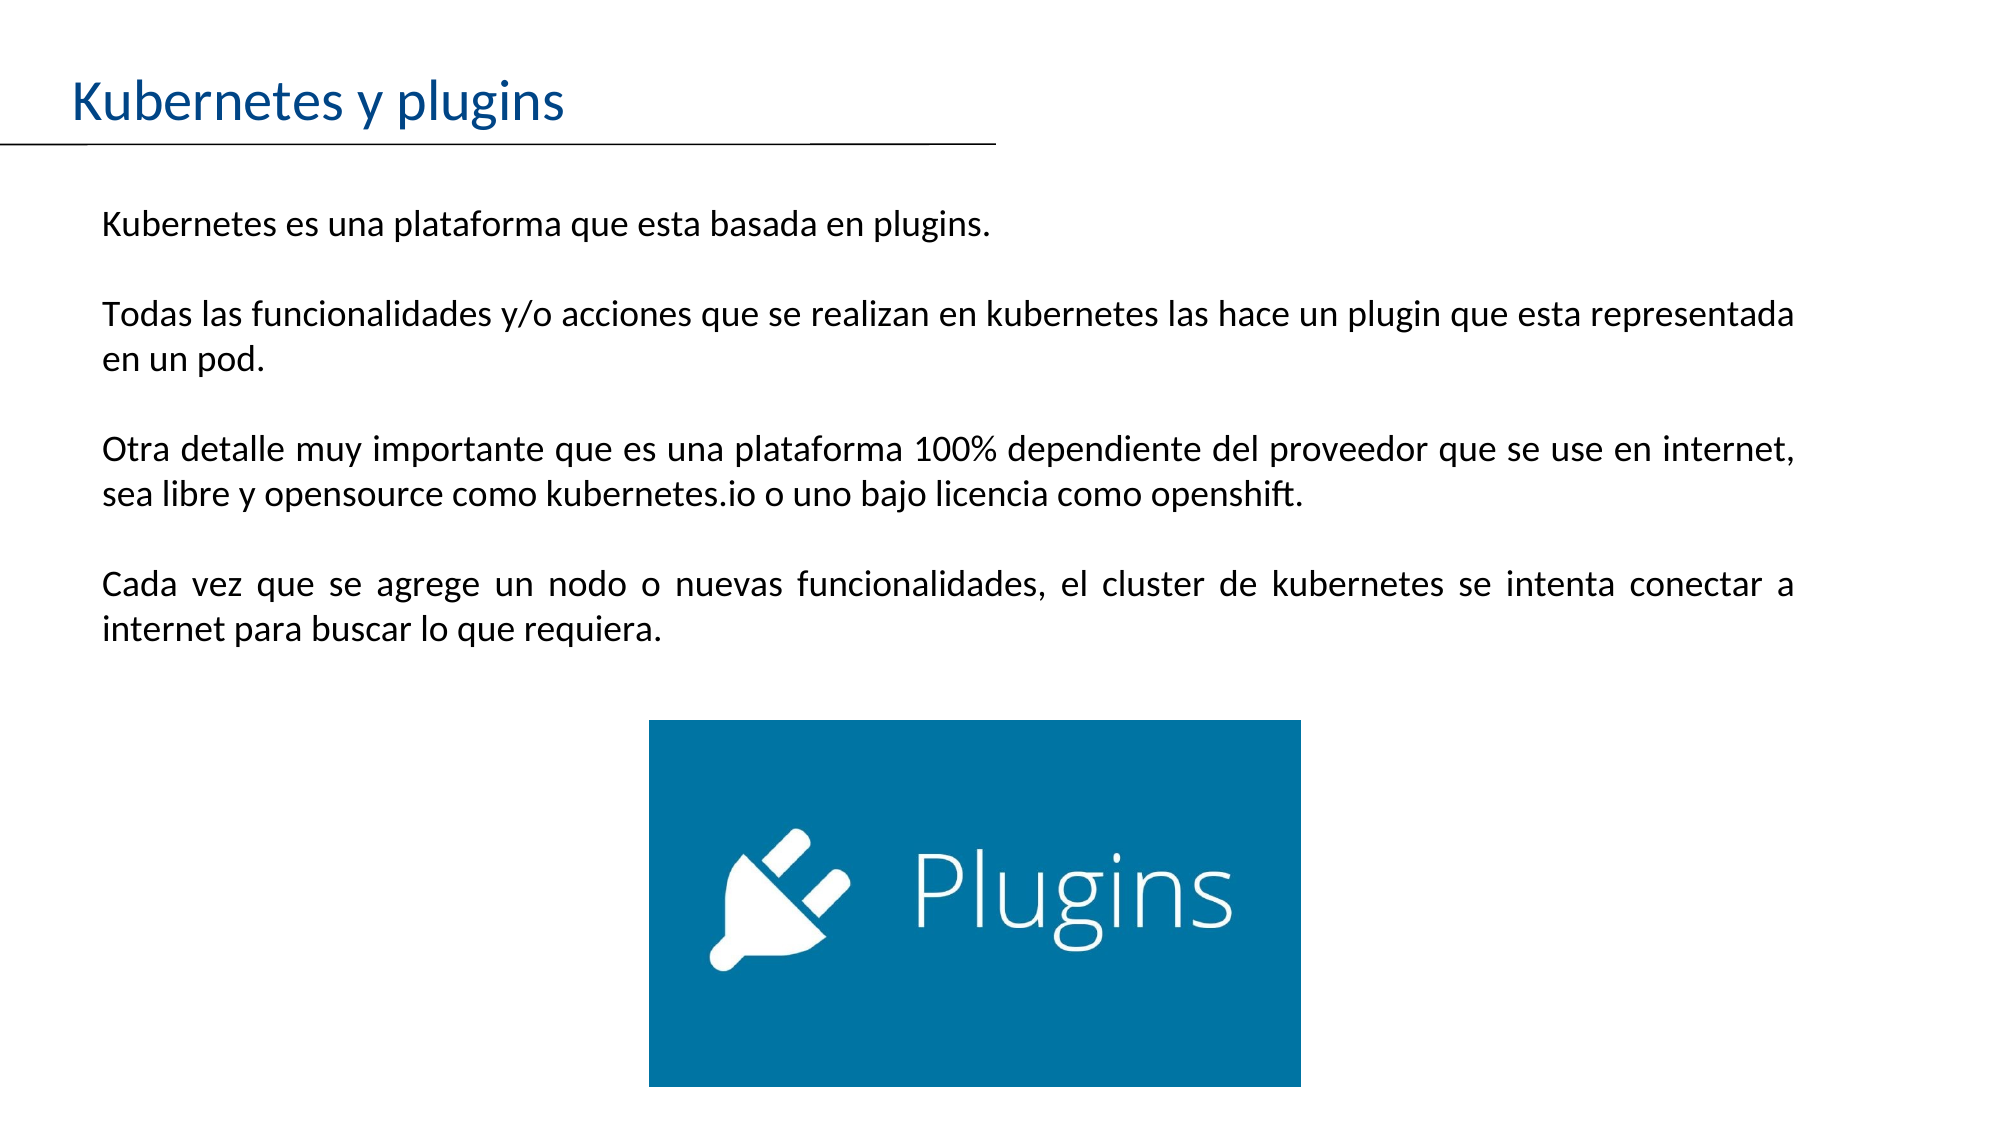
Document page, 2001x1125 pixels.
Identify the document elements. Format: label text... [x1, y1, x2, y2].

picture [919, 854, 963, 927]
picture [803, 869, 851, 918]
picture [1000, 872, 1044, 928]
picture [1193, 871, 1232, 928]
picture [1137, 871, 1181, 927]
picture [1054, 871, 1104, 952]
picture [709, 855, 826, 971]
picture [1114, 872, 1119, 927]
picture [977, 849, 983, 927]
text_box Kubernetes y plugins [57, 54, 1784, 141]
picture [1113, 853, 1120, 862]
picture [762, 829, 810, 878]
text_box Kubernetes es una plataforma que esta basada en plugins. Todas las funcionalidades y/o acciones que se realizan en kubernetes las hace un plugin que esta representada en un pod. Otra detalle muy importante que es una plataforma 100% dependiente del proveedor que se use en internet, sea libre y opensource como kubernetes.io o uno bajo licencia como openshift. Cada vez que se agrege un nodo o nuevas funcionalidades, el cluster de kubernetes se intenta conectar a internet para buscar lo que requiera. [87, 192, 1826, 702]
